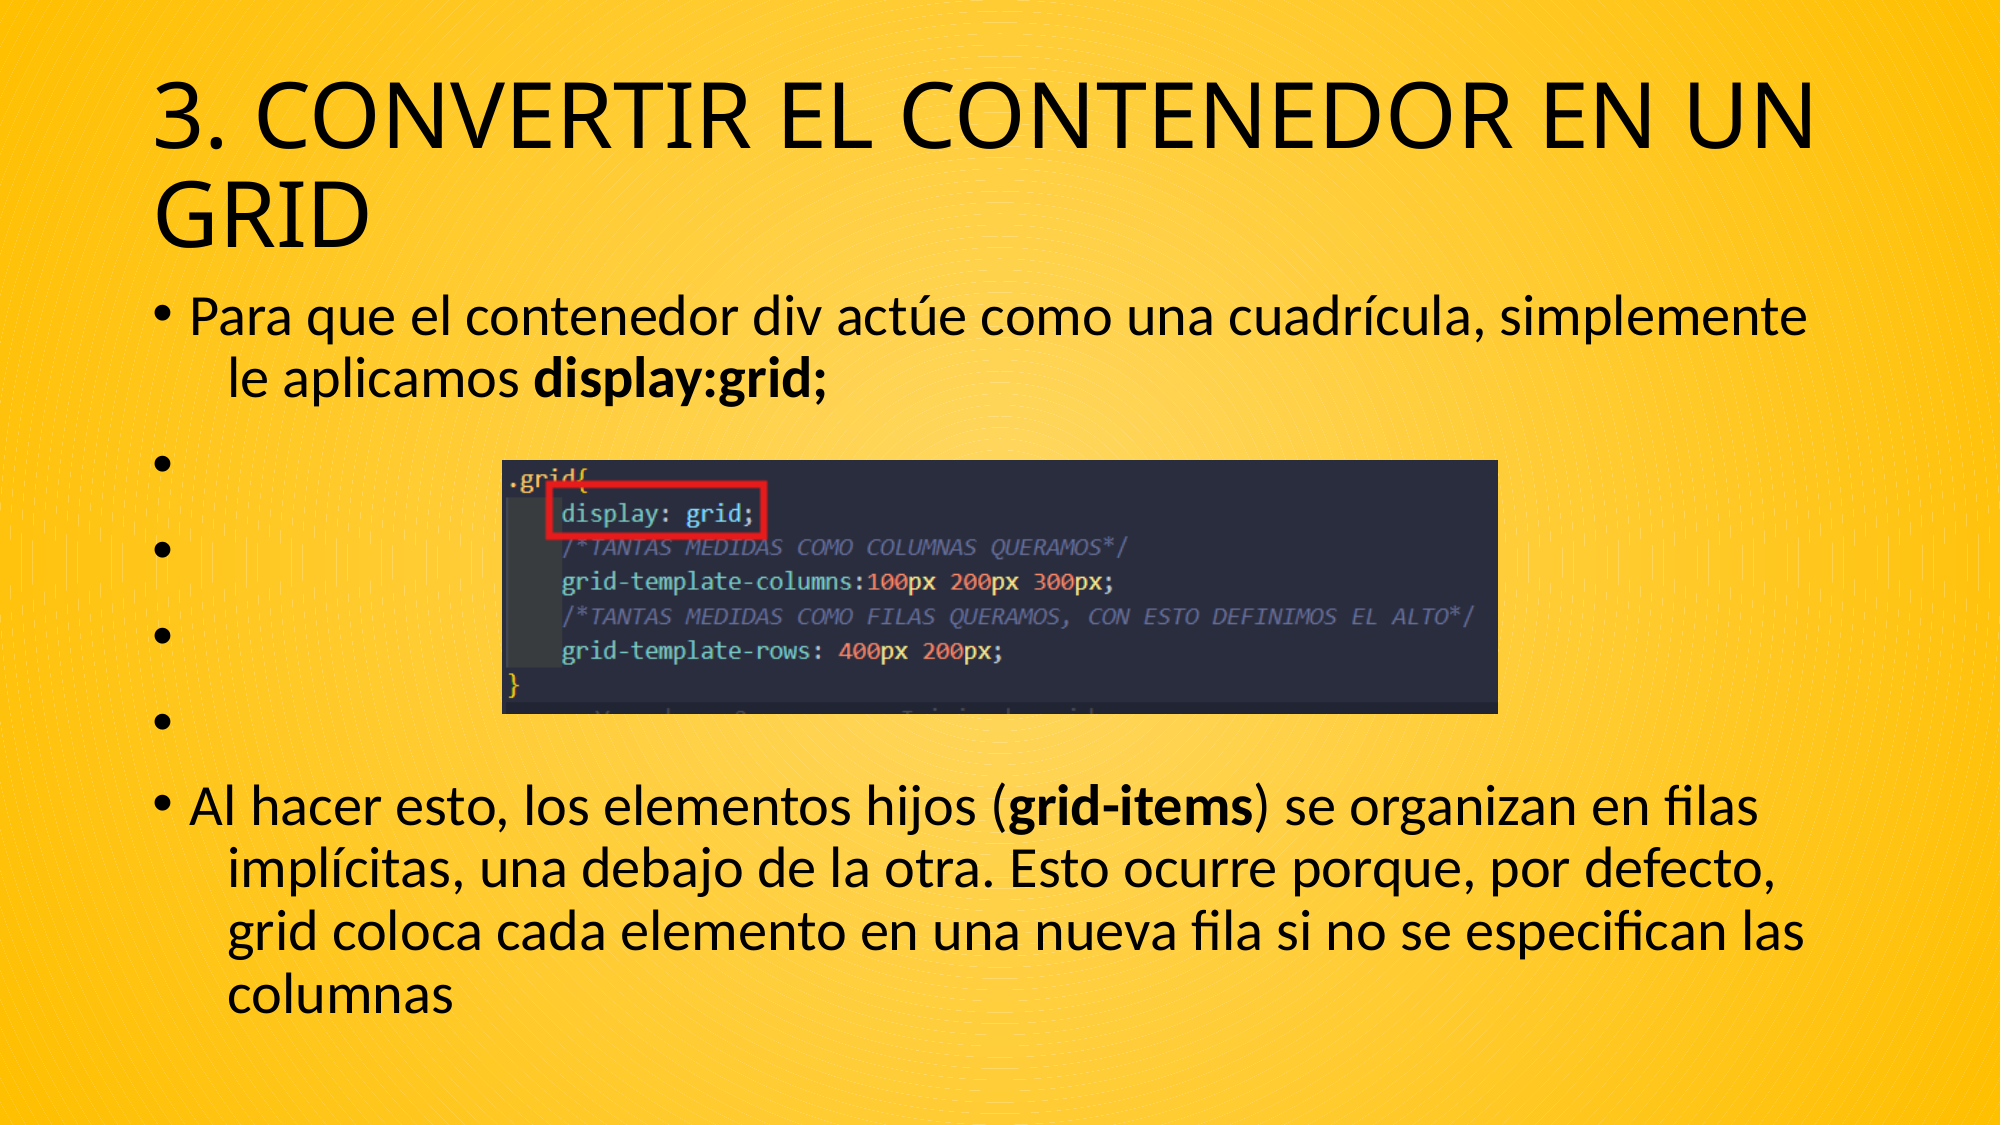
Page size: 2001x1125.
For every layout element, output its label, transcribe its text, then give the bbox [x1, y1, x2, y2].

picture [502, 460, 1498, 714]
list Para que el contenedor div actúe como una cuadrícula, simplemente le aplicamos display:grid; Al hacer esto, los elementos hijos (grid-items) se organizan en filas implícitas, una debajo de la otra. Esto ocurre porque, por defecto, grid coloca cada elemento en una nueva fila si no se especifican las columnas [137, 277, 1863, 1066]
title 3. CONVERTIR EL CONTENEDOR EN UN GRID [137, 59, 1863, 277]
